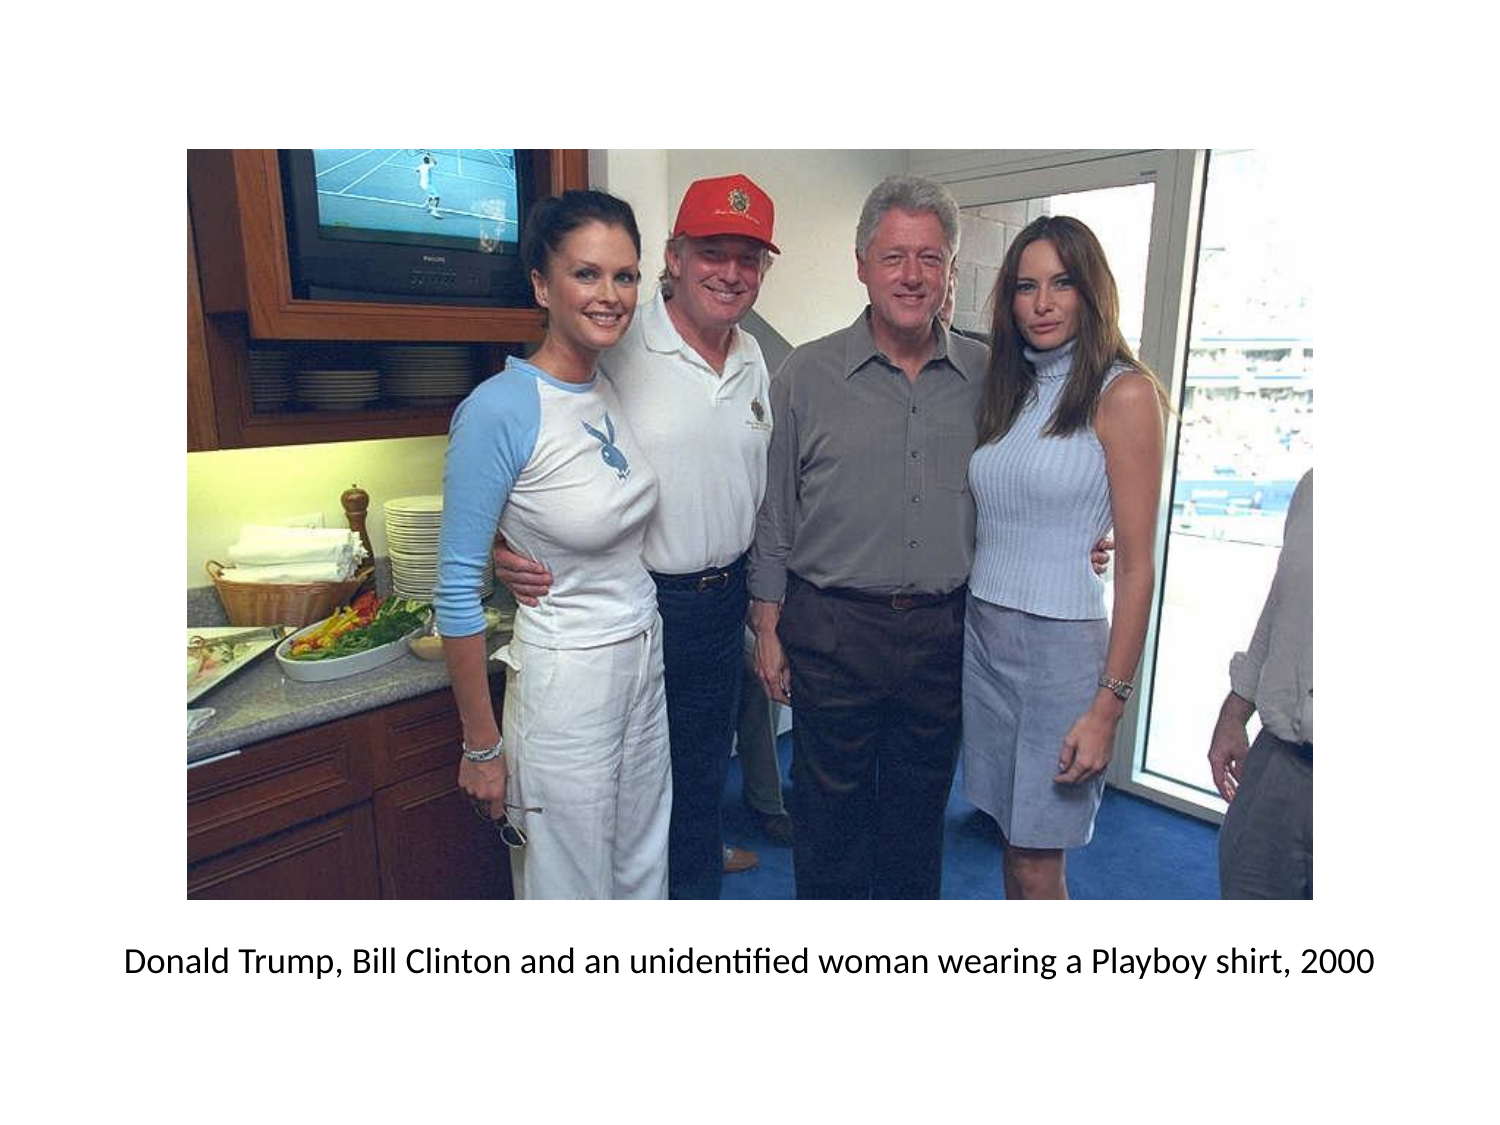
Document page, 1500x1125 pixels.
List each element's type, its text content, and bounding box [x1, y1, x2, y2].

picture [187, 149, 1313, 900]
text_box Donald Trump, Bill Clinton and an unidentified woman wearing a Playboy shirt, 2000 [108, 930, 1392, 989]
